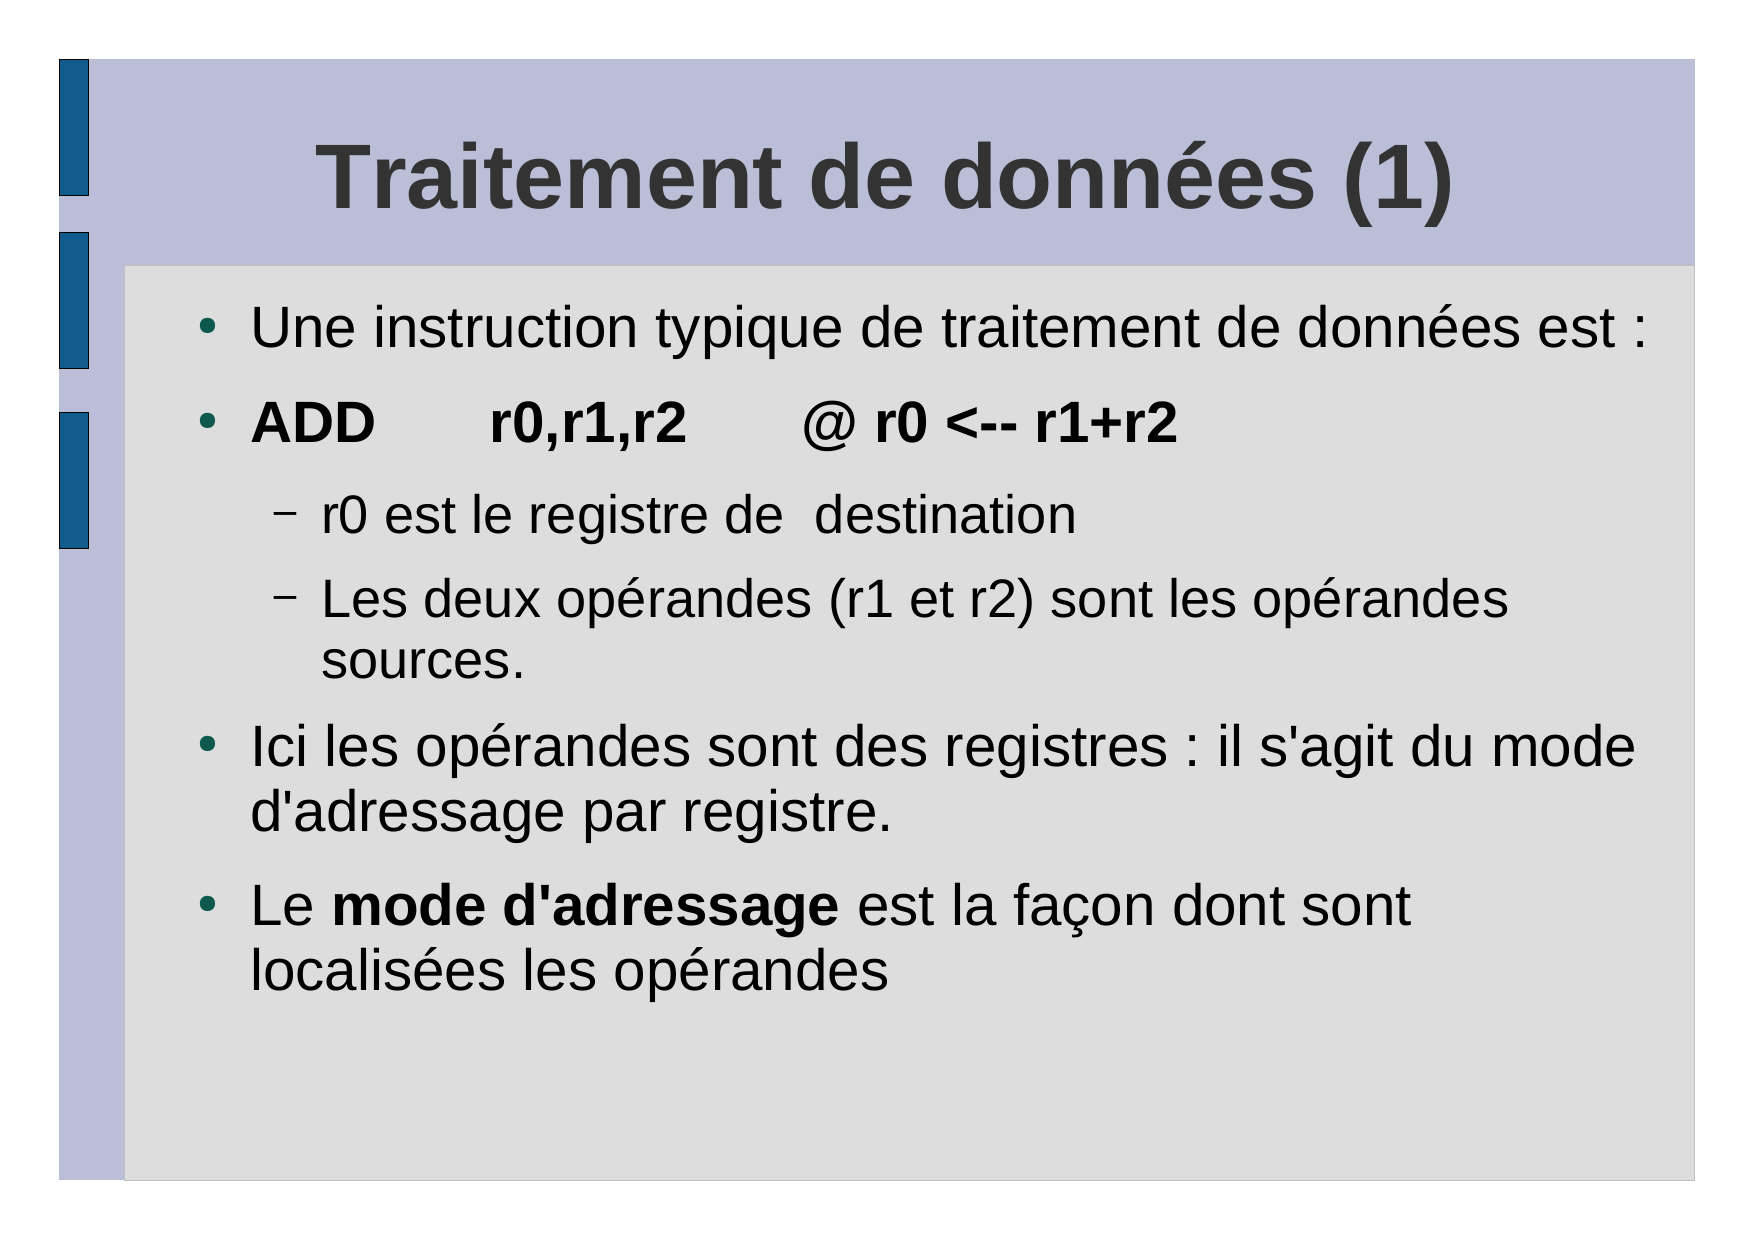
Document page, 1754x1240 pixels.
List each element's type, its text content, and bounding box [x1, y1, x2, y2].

list Une instruction typique de traitement de données est : ADD r0,r1,r2 @ r0 <-- r1+r2 r0 est le registre de destination Les deux opérandes (r1 et r2) sont les opérandes sources. Ici les opérandes sont des registres : il s'agit du mode d'adressage par registre. Le mode d'adressage est la façon dont sont localisées les opérandes [179, 295, 1654, 1152]
title Traitement de données (1) [118, 88, 1654, 266]
